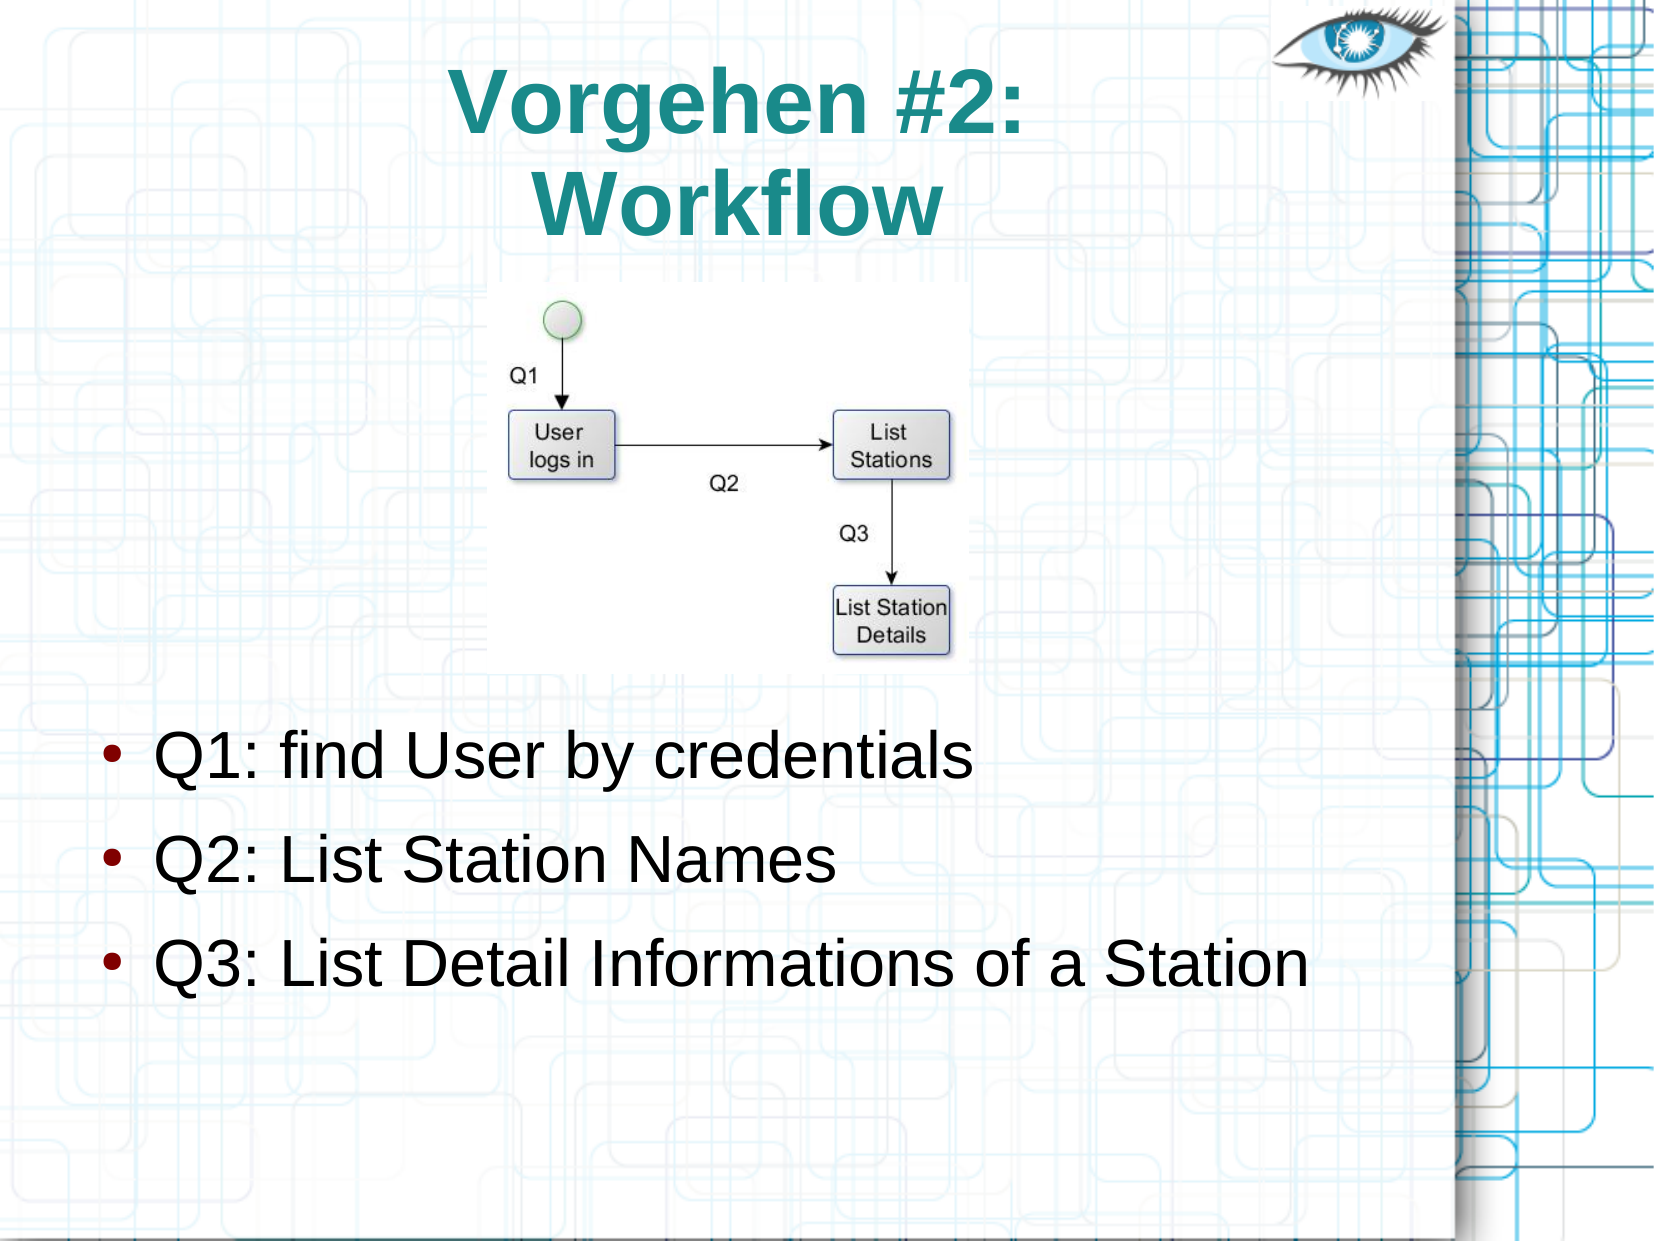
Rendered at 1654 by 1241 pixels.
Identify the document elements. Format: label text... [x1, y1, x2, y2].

picture [0, 0, 1654, 1241]
title Vorgehen #2: Workflow [59, 49, 1418, 257]
list Q1: find User by credentials Q2: List Station Names Q3: List Detail Informations of a Station [82, 717, 1418, 1109]
